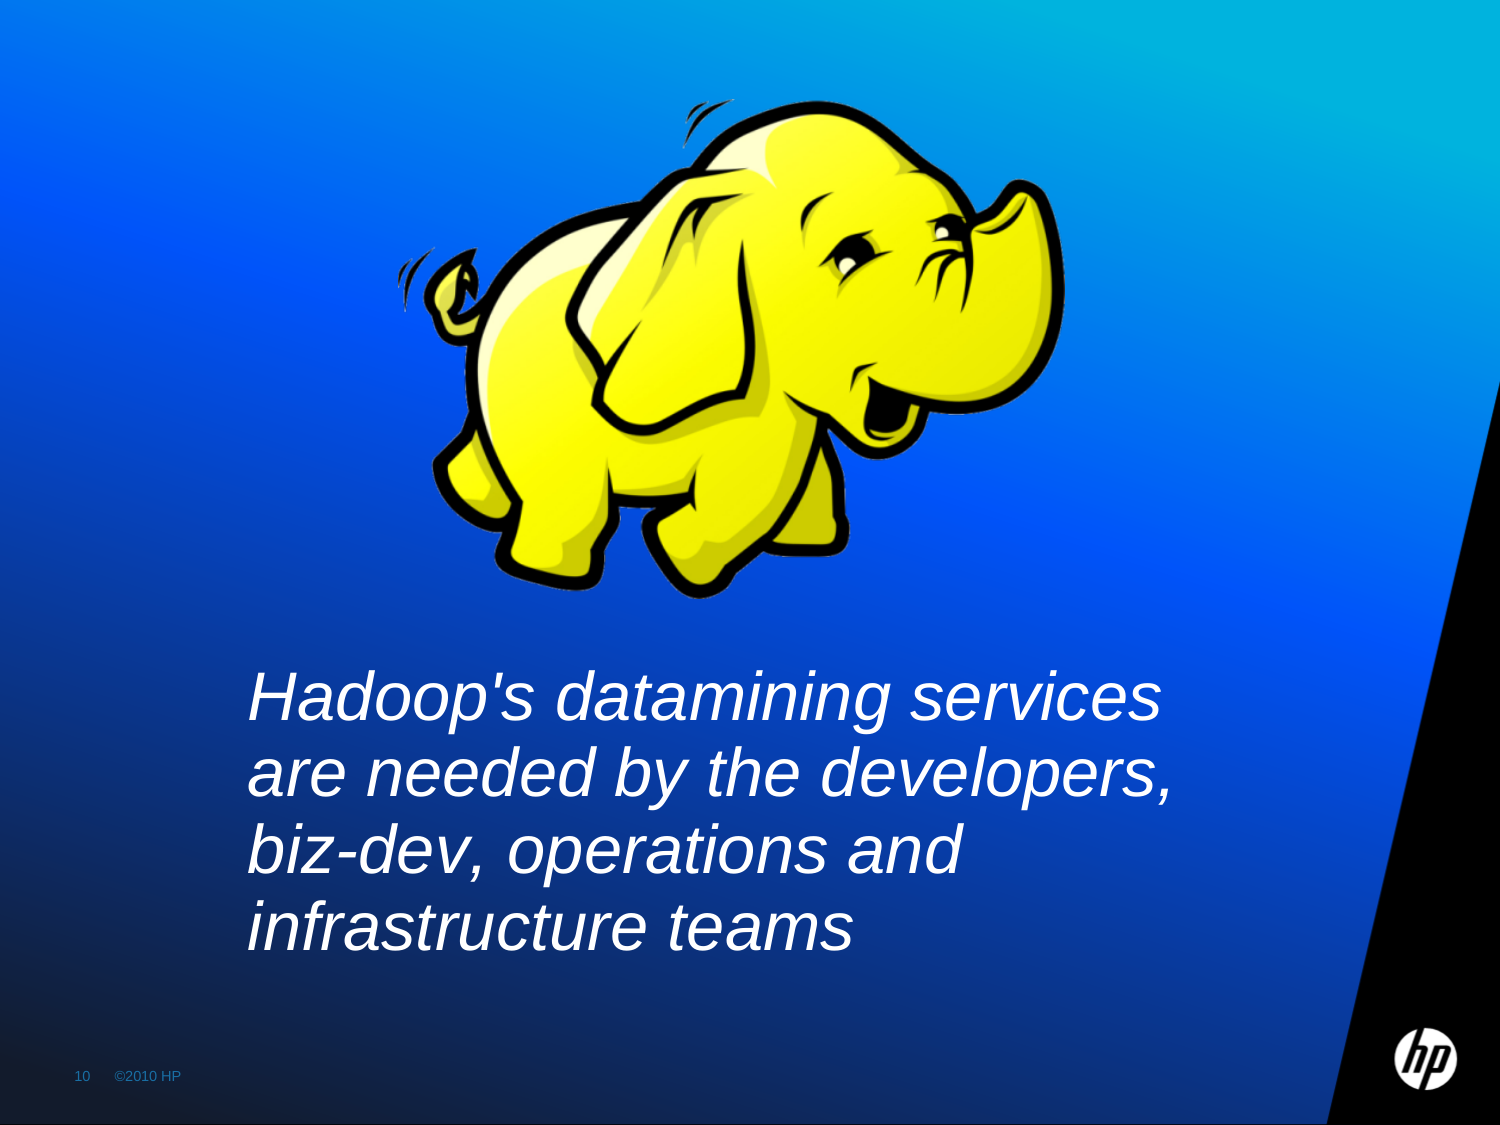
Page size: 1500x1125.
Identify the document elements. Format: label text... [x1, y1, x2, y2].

text_box Hadoop's datamining services are needed by the developers, biz-dev, operations and infrastructure teams [233, 646, 1211, 974]
picture [0, 0, 1500, 1125]
